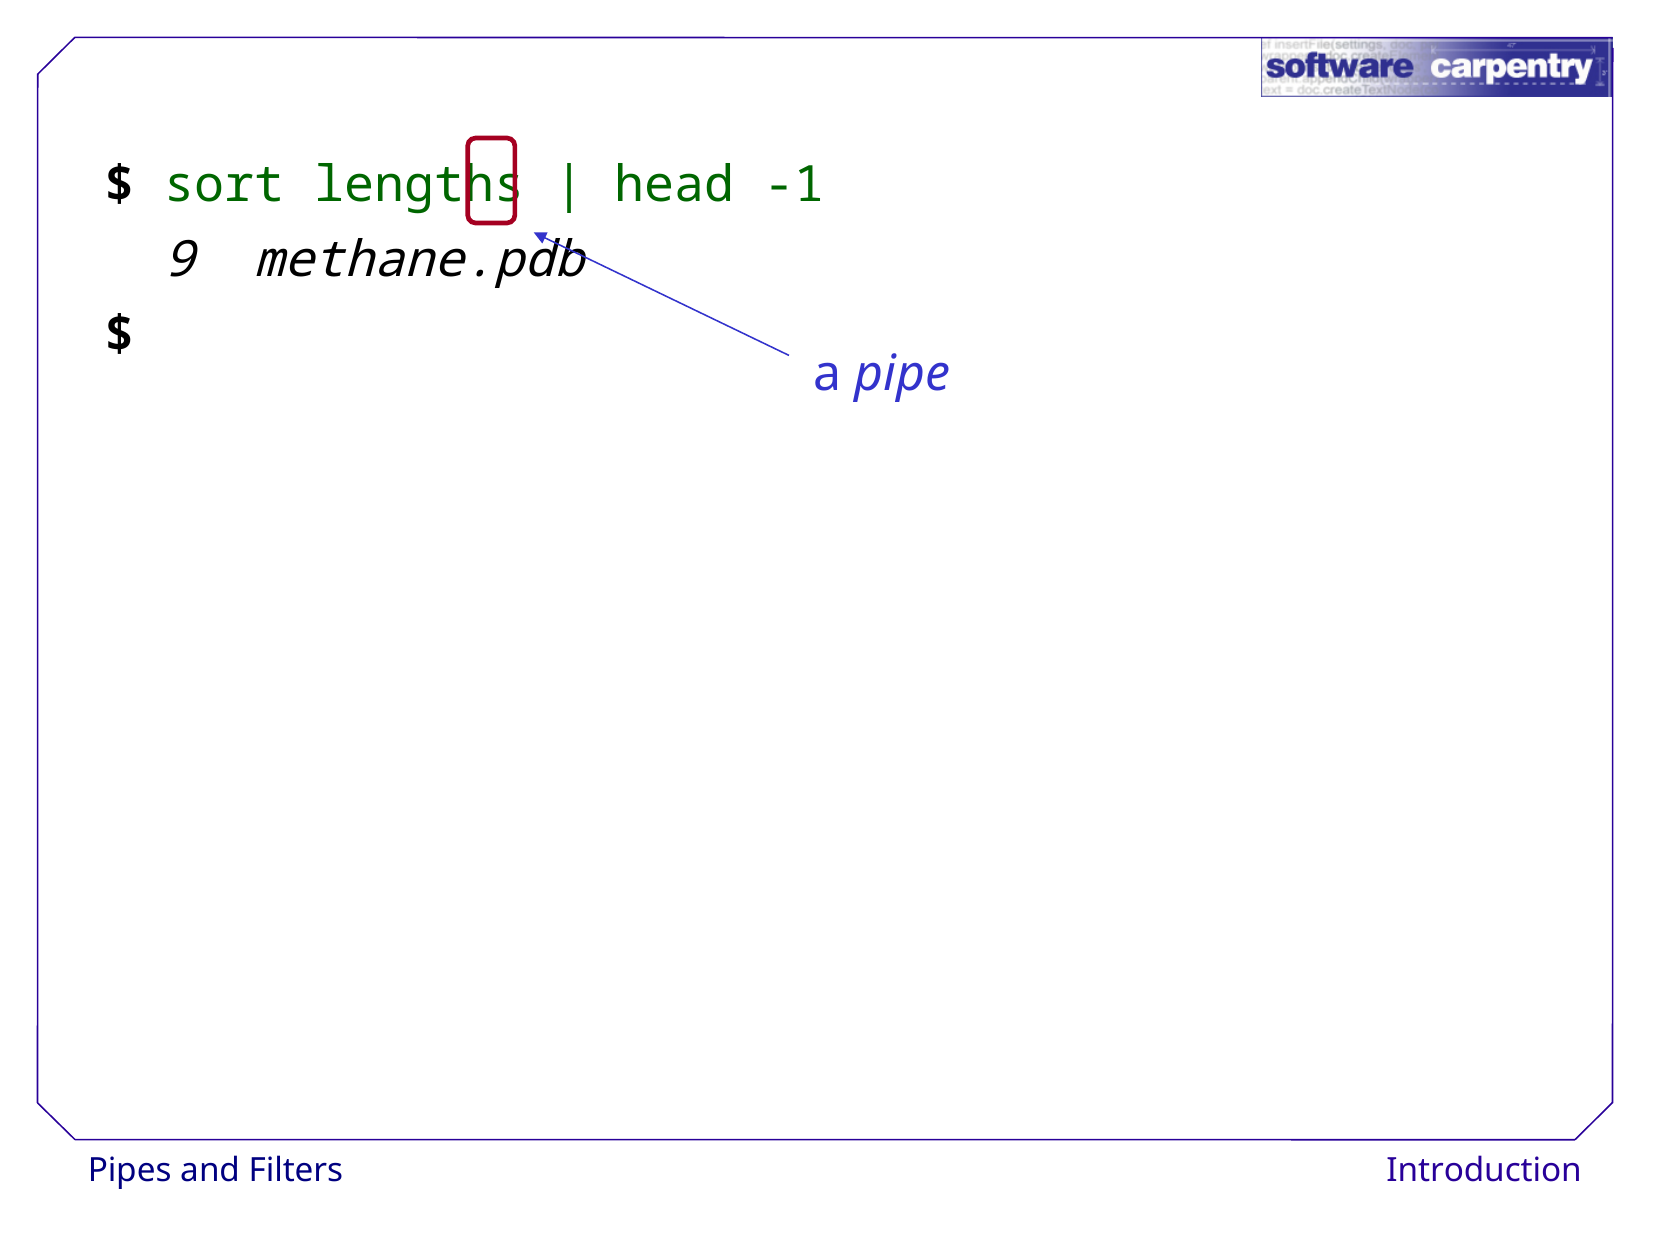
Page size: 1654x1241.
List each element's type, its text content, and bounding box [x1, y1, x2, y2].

text_box $ sort lengths | head -1 9 methane.pdb $ [89, 128, 1512, 1131]
text_box a pipe [798, 317, 1584, 800]
picture [1261, 39, 1613, 97]
